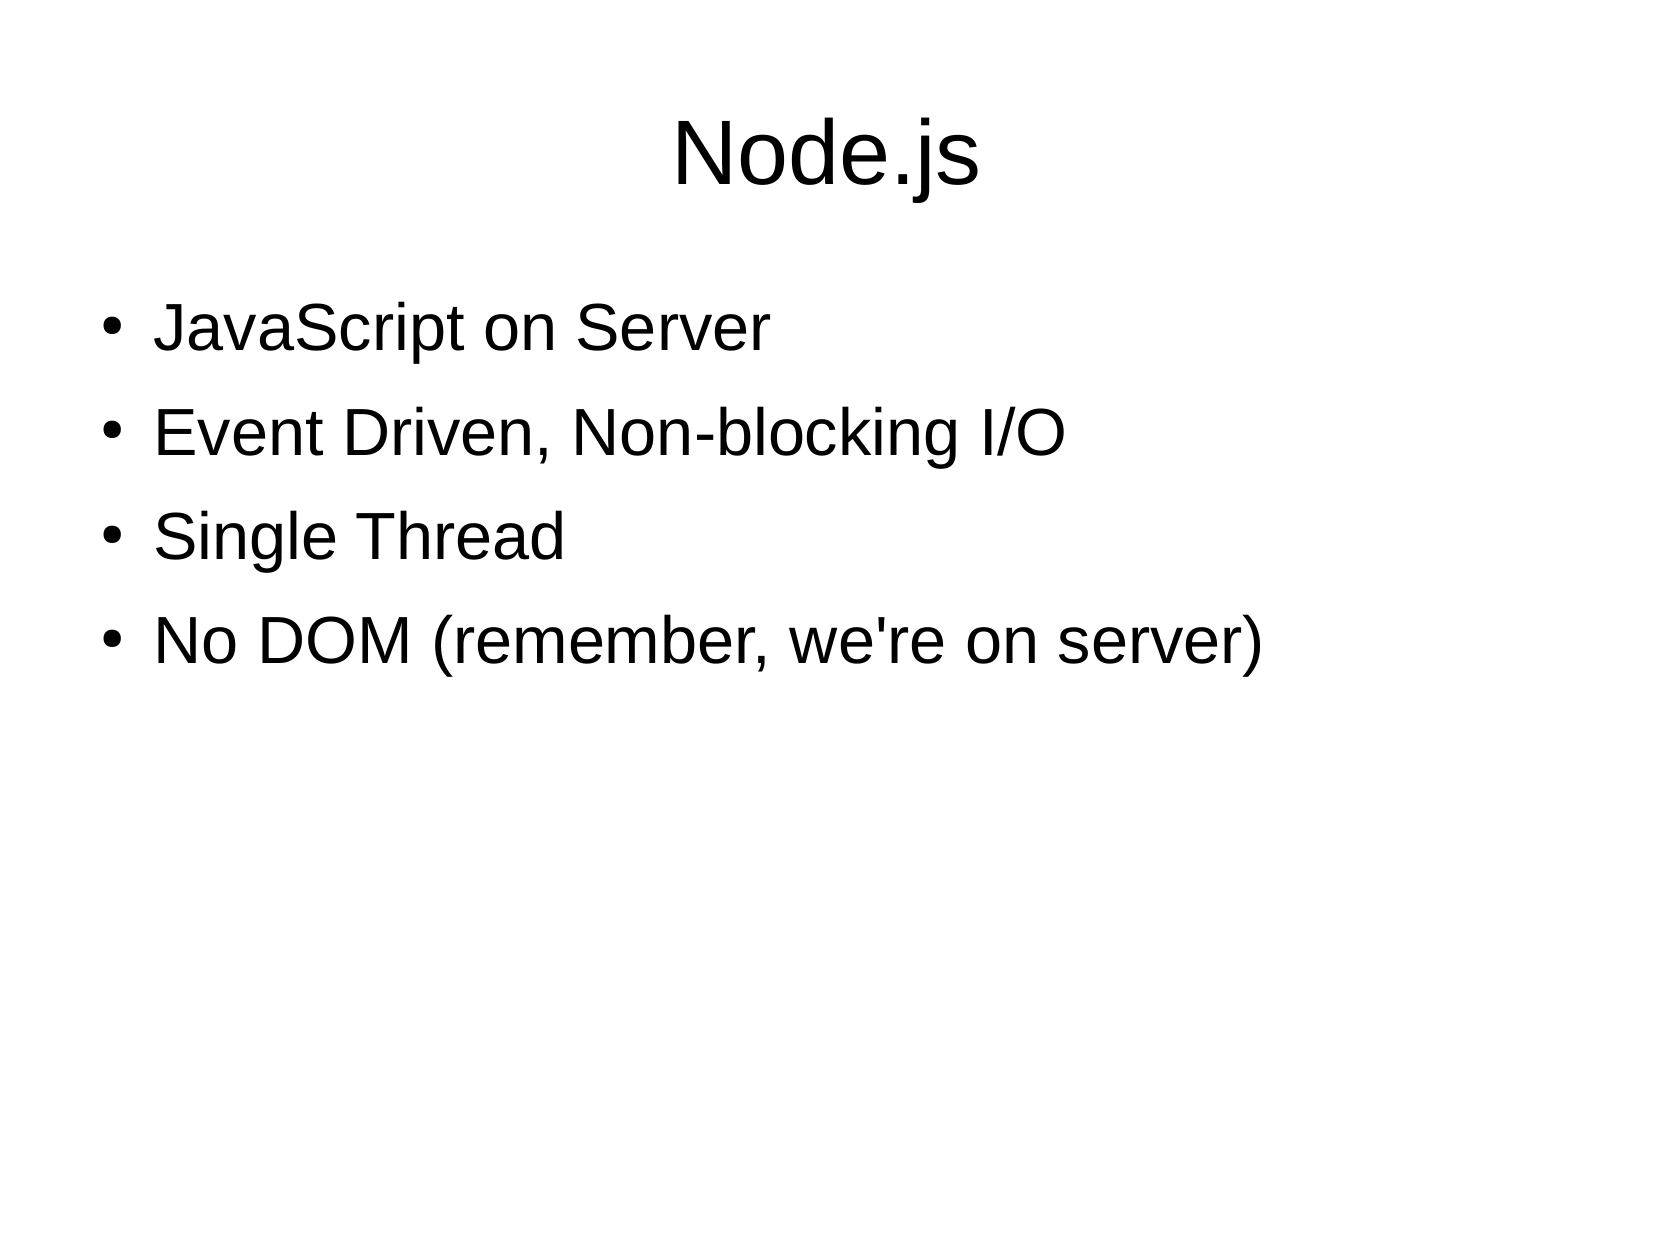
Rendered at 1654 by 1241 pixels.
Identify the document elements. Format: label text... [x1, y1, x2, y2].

title Node.js [82, 49, 1571, 257]
list JavaScript on Server Event Driven, Non-blocking I/O Single Thread No DOM (remember, we're on server) [82, 290, 1571, 1010]
